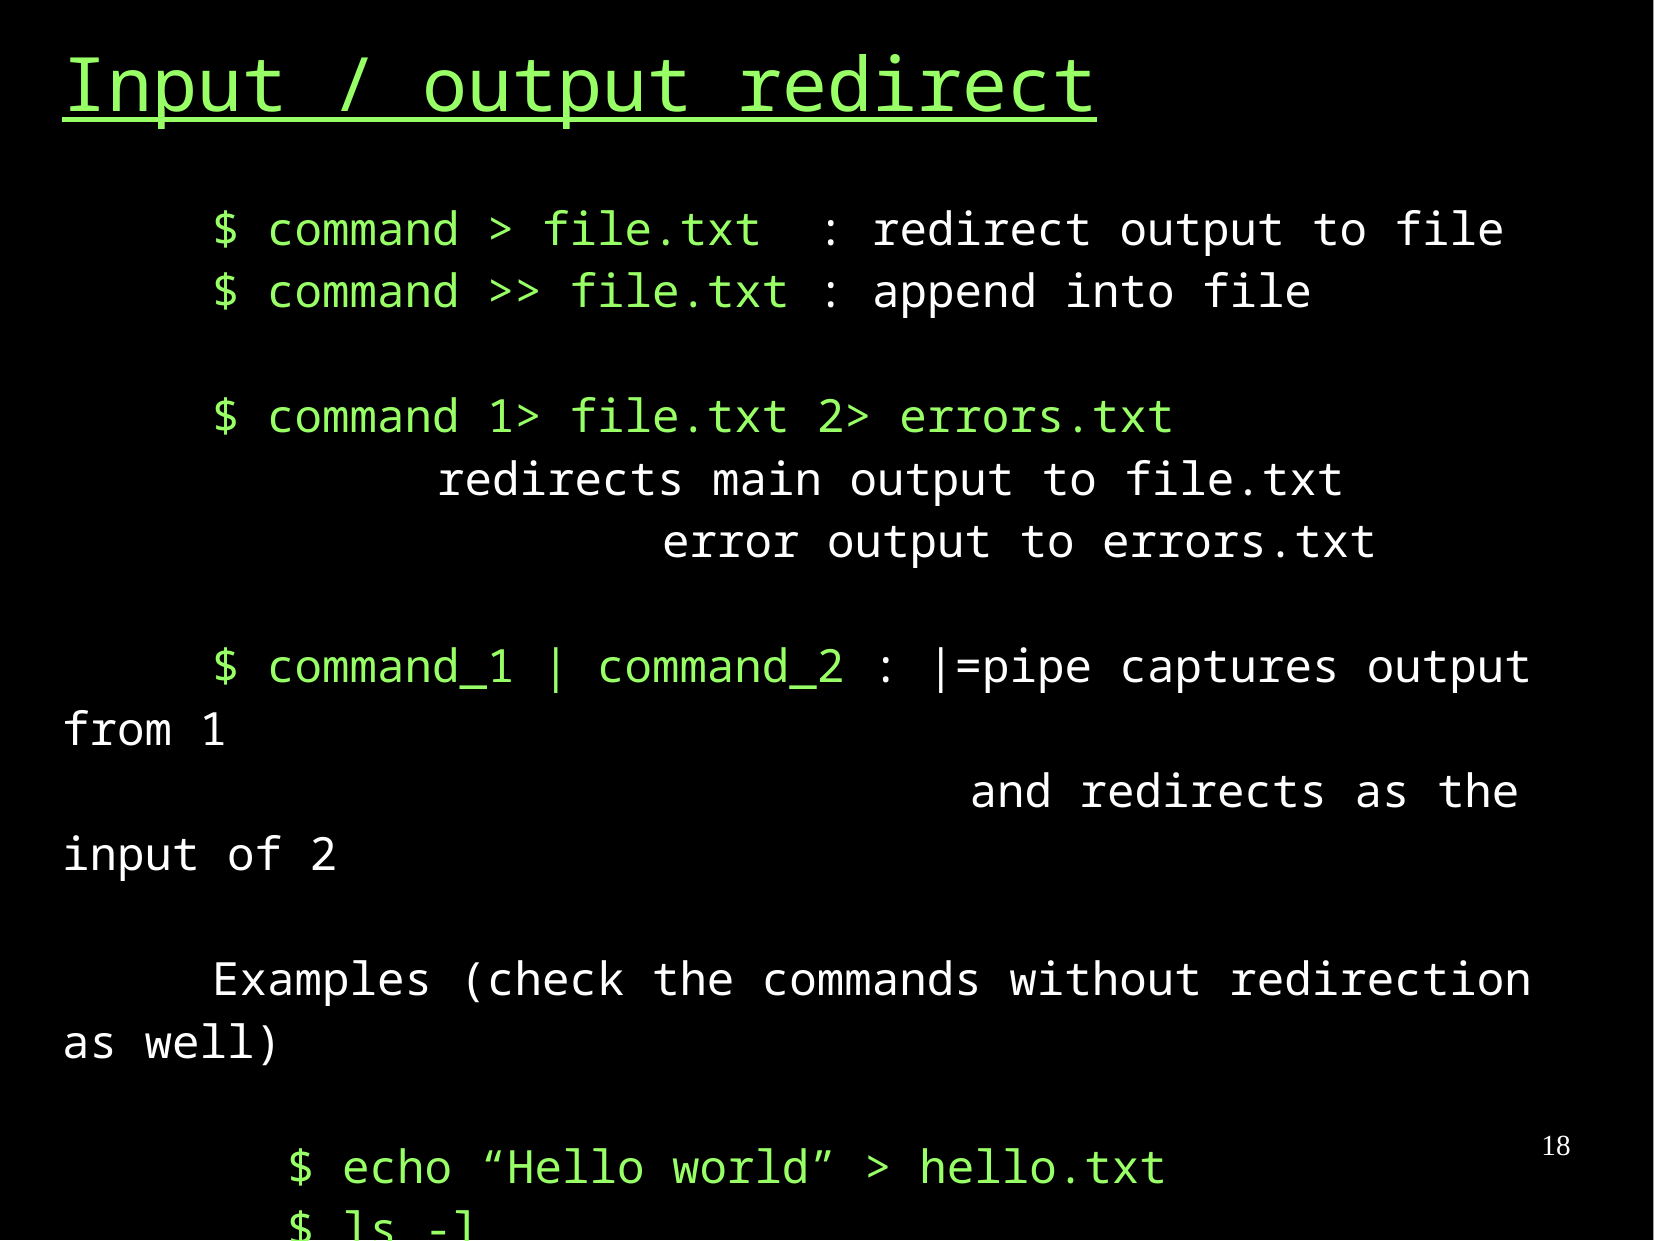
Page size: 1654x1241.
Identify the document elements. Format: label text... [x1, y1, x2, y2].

text_box Input / output redirect $ command > file.txt : redirect output to file $ command >> file.txt : append into file $ command 1> file.txt 2> errors.txt redirects main output to file.txt error output to errors.txt $ command_1 | command_2 : |=pipe captures output from 1 and redirects as the input of 2 Examples (check the commands without redirection as well) $ echo “Hello world” > hello.txt $ ls -l $ cat hello.txt $ echo “one more line” >> hello.txt $ cat hello.txt $ ls / | grep bin $ ps -ef | grep bash [47, 23, 1607, 1167]
